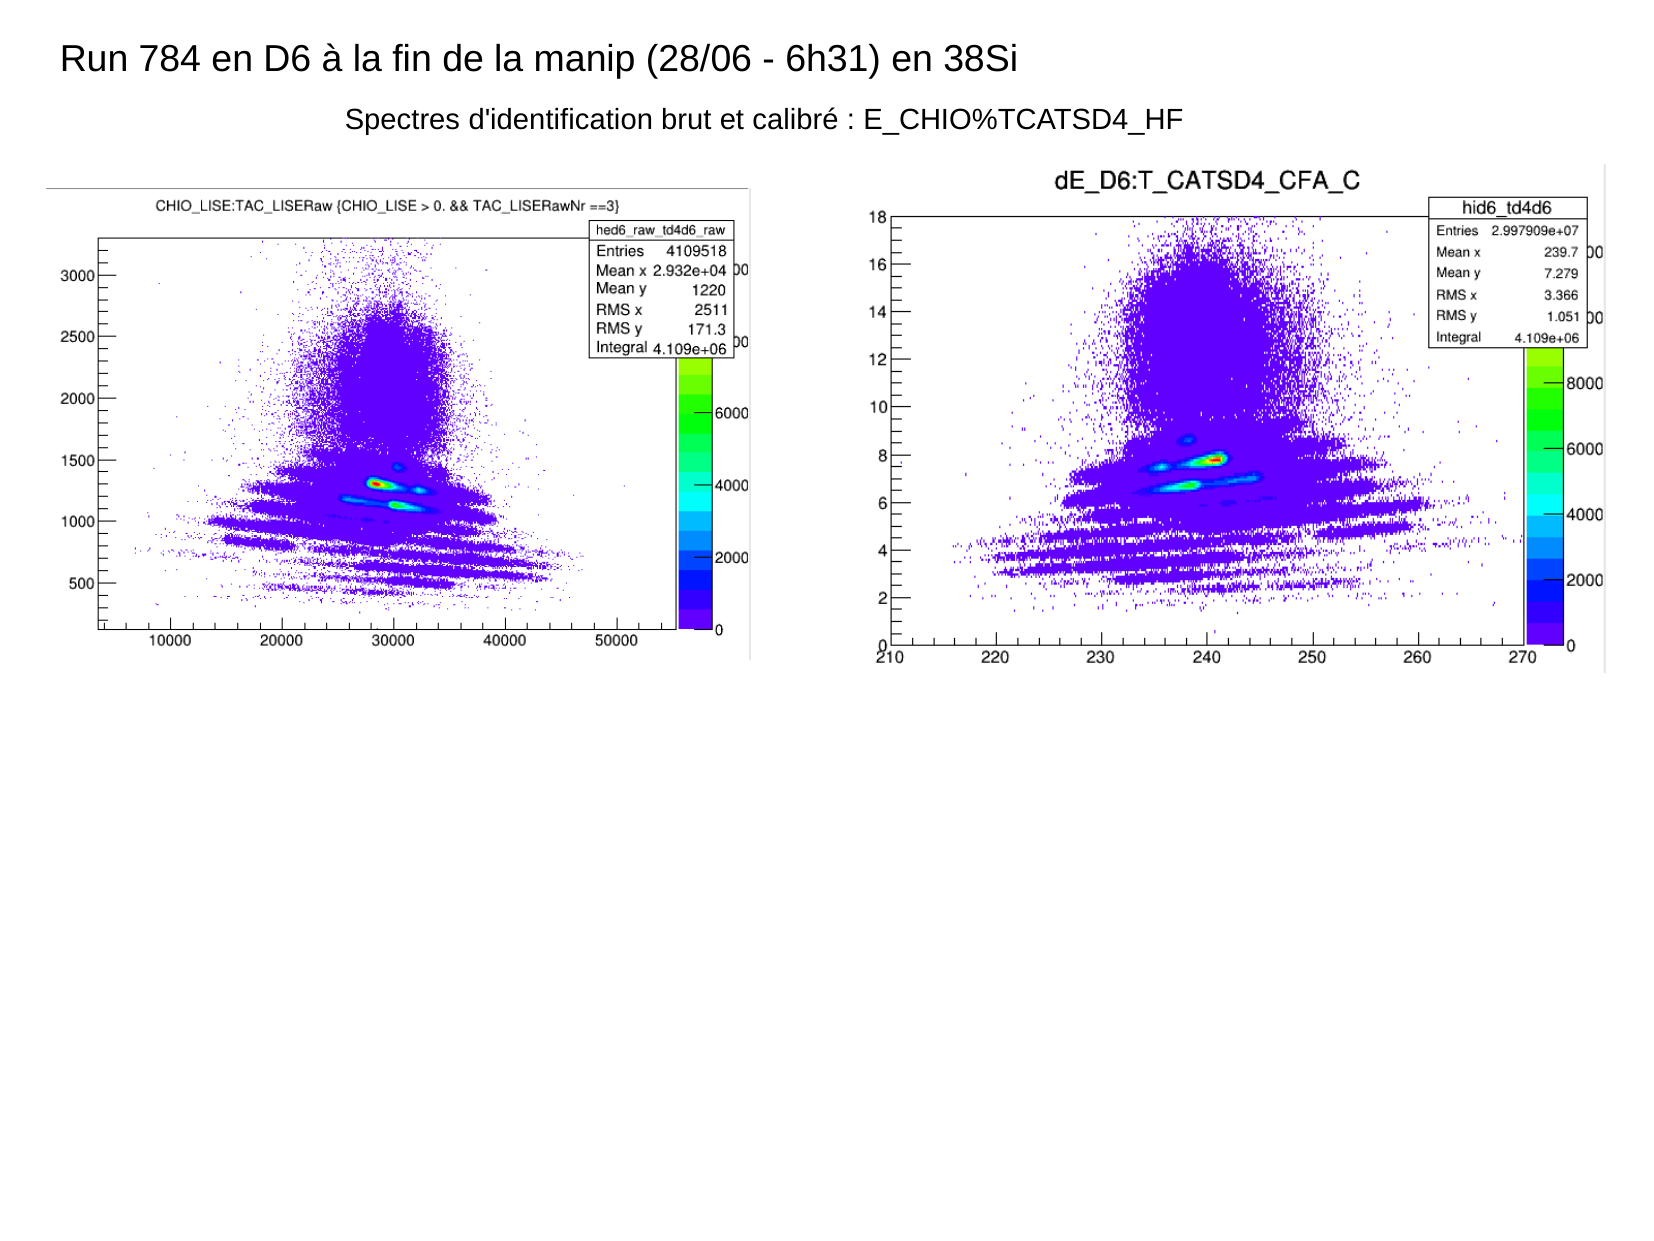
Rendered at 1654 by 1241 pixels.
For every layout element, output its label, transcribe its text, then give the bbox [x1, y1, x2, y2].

text_box Run 784 en D6 à la fin de la manip (28/06 - 6h31) en 38Si [45, 30, 1351, 129]
picture [46, 188, 751, 661]
text_box Spectres d'identification brut et calibré : E_CHIO%TCATSD4_HF [330, 96, 1201, 177]
picture [851, 164, 1606, 674]
